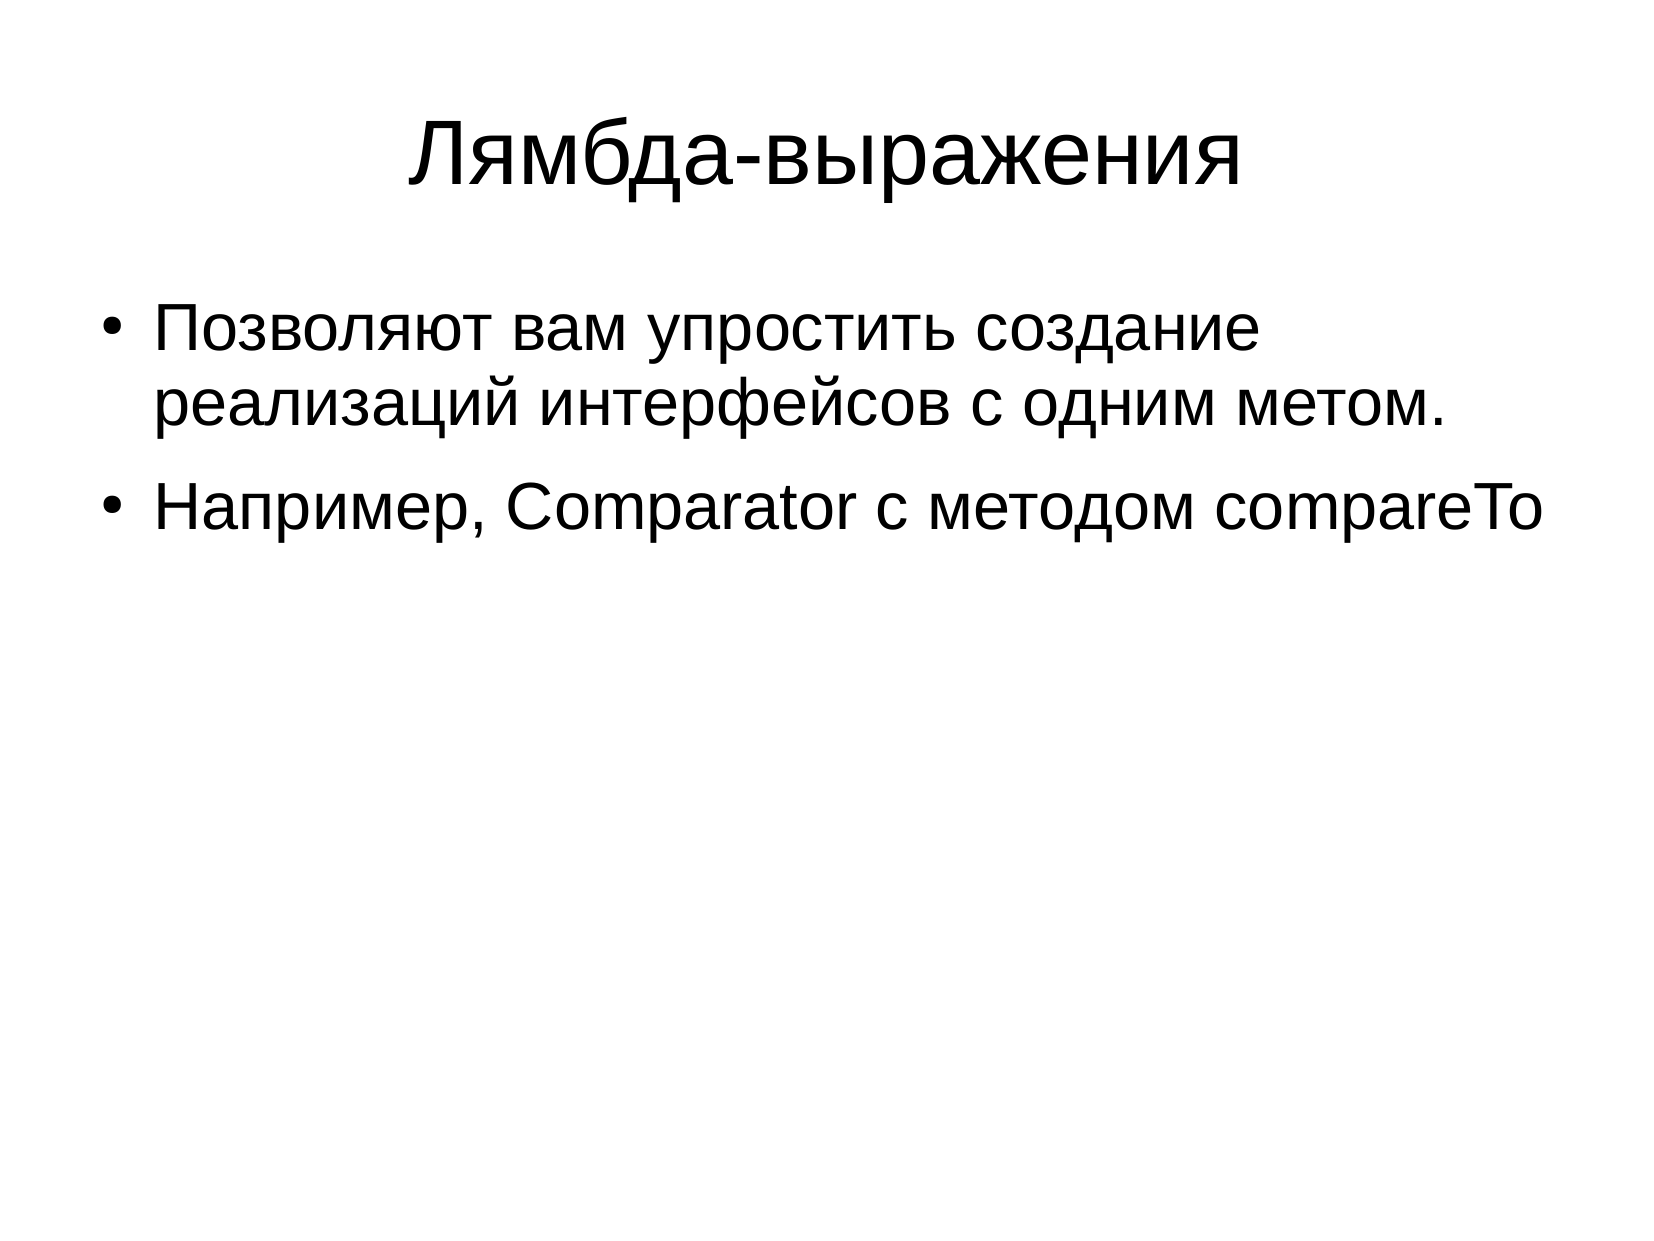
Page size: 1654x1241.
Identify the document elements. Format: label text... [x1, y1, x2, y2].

title Лямбда-выражения [82, 49, 1571, 257]
list Позволяют вам упростить создание реализаций интерфейсов с одним метом. Например, Comparator с методом compareTo [82, 290, 1571, 1010]
